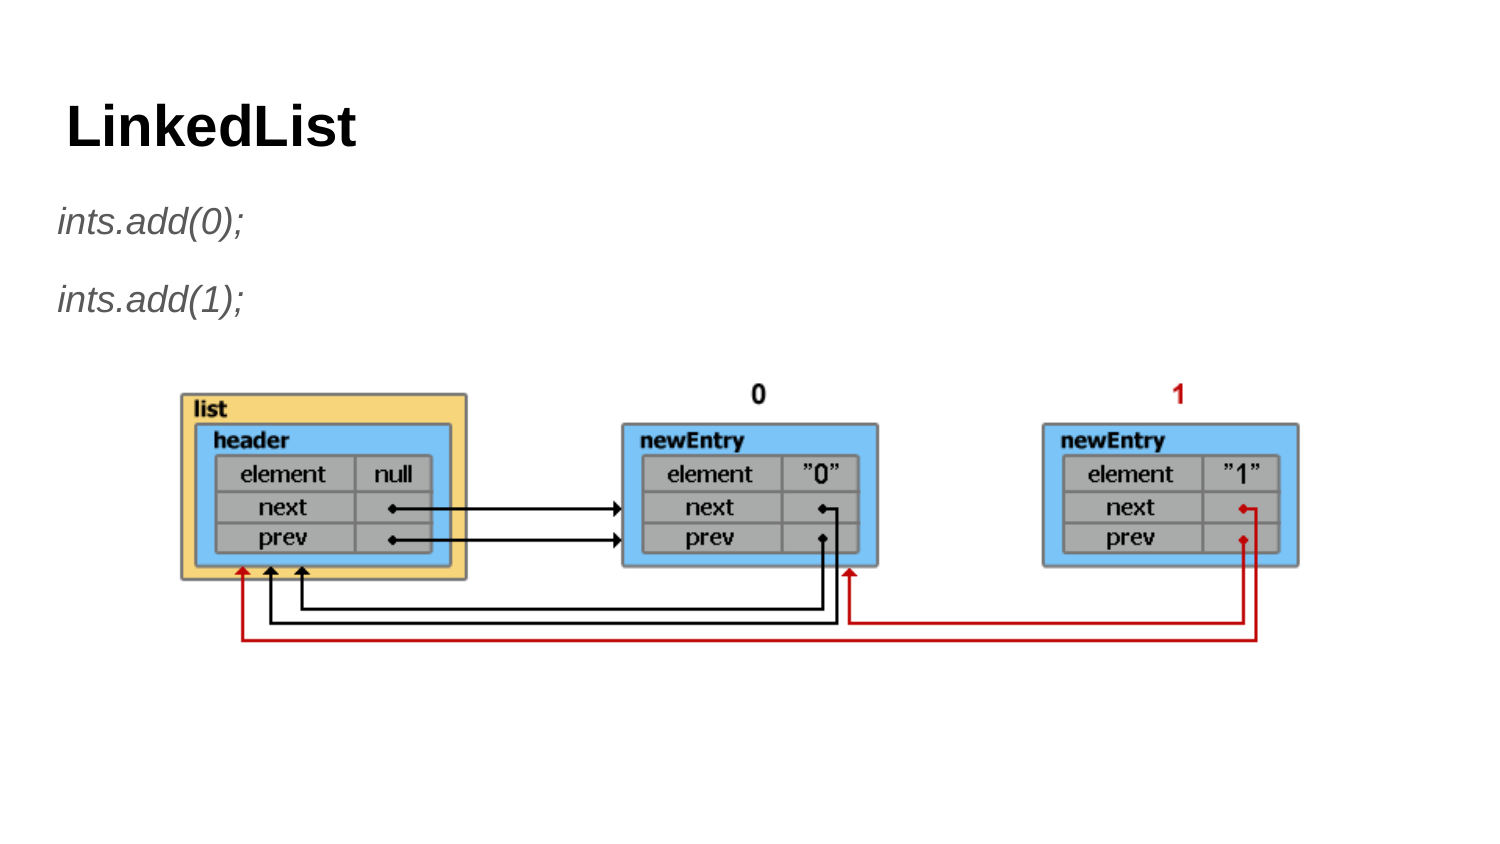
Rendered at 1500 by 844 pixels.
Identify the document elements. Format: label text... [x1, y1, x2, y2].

picture [171, 379, 1311, 655]
list ints.add(0); ints.add(1); [42, 182, 1440, 743]
title LinkedList [51, 72, 1449, 167]
